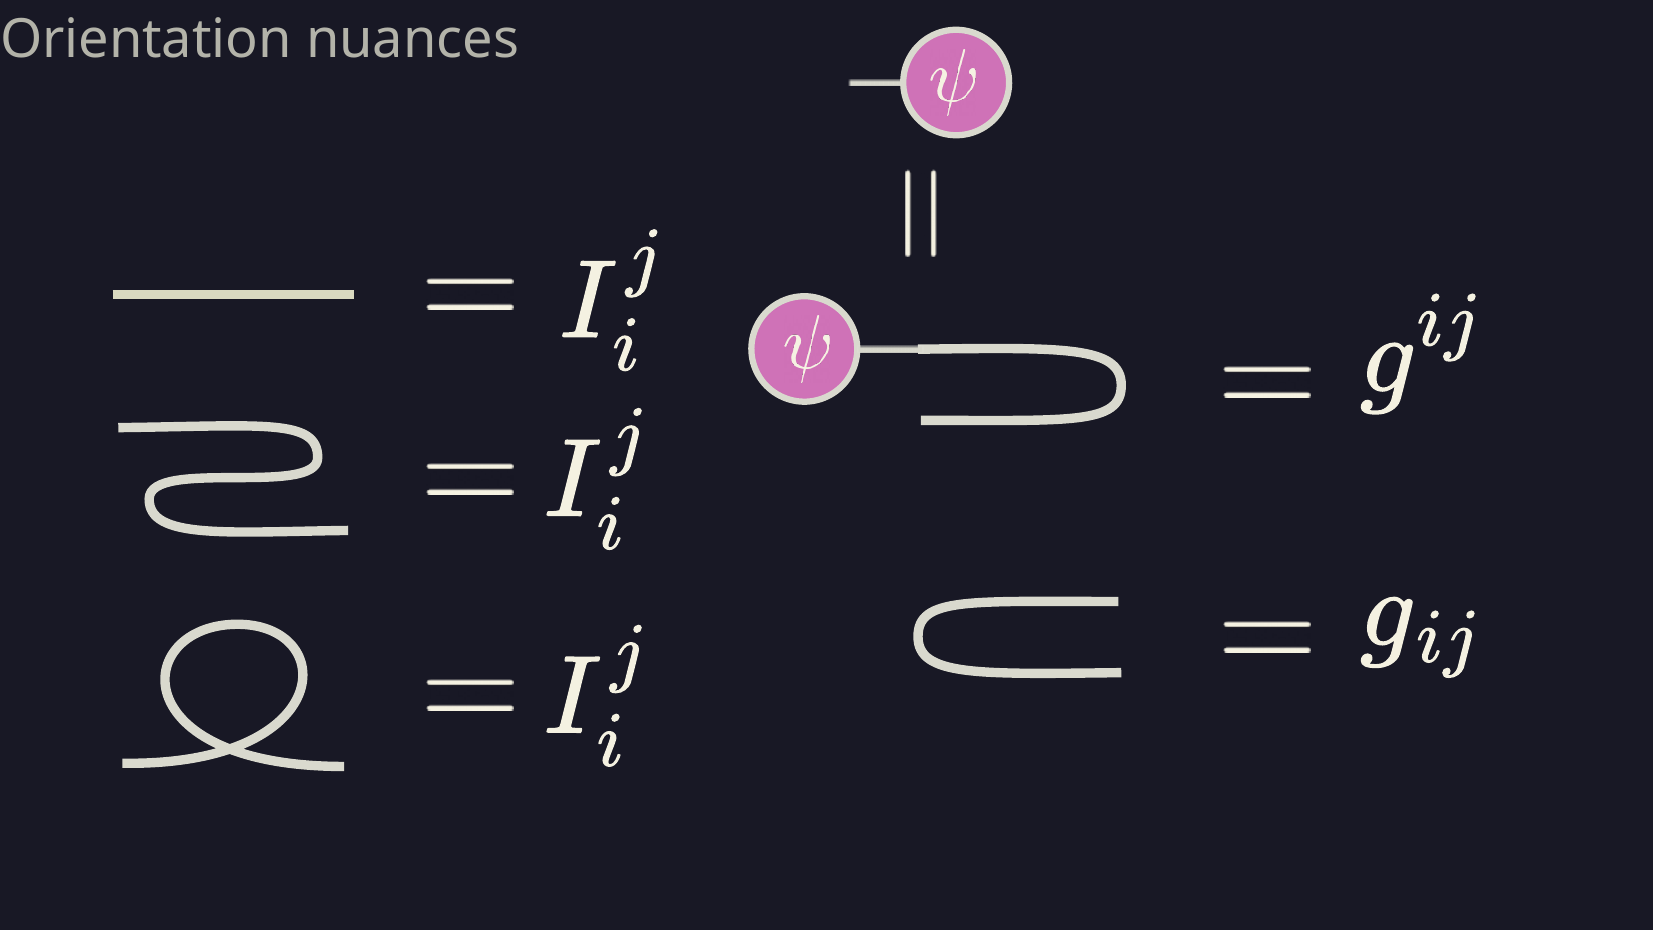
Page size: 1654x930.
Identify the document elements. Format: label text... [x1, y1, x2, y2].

text_box [751, 296, 858, 402]
picture [856, 345, 926, 353]
picture [905, 169, 937, 257]
picture [540, 404, 652, 554]
picture [930, 49, 976, 116]
picture [1356, 290, 1486, 418]
picture [426, 679, 514, 711]
picture [1356, 593, 1484, 682]
picture [426, 463, 514, 495]
picture [1223, 366, 1311, 398]
text_box [903, 29, 1010, 136]
picture [426, 278, 514, 310]
picture [1223, 621, 1311, 653]
picture [784, 315, 830, 383]
text_box Orientation nuances [0, 0, 1624, 75]
picture [556, 225, 667, 375]
picture [847, 79, 903, 86]
picture [540, 621, 652, 771]
